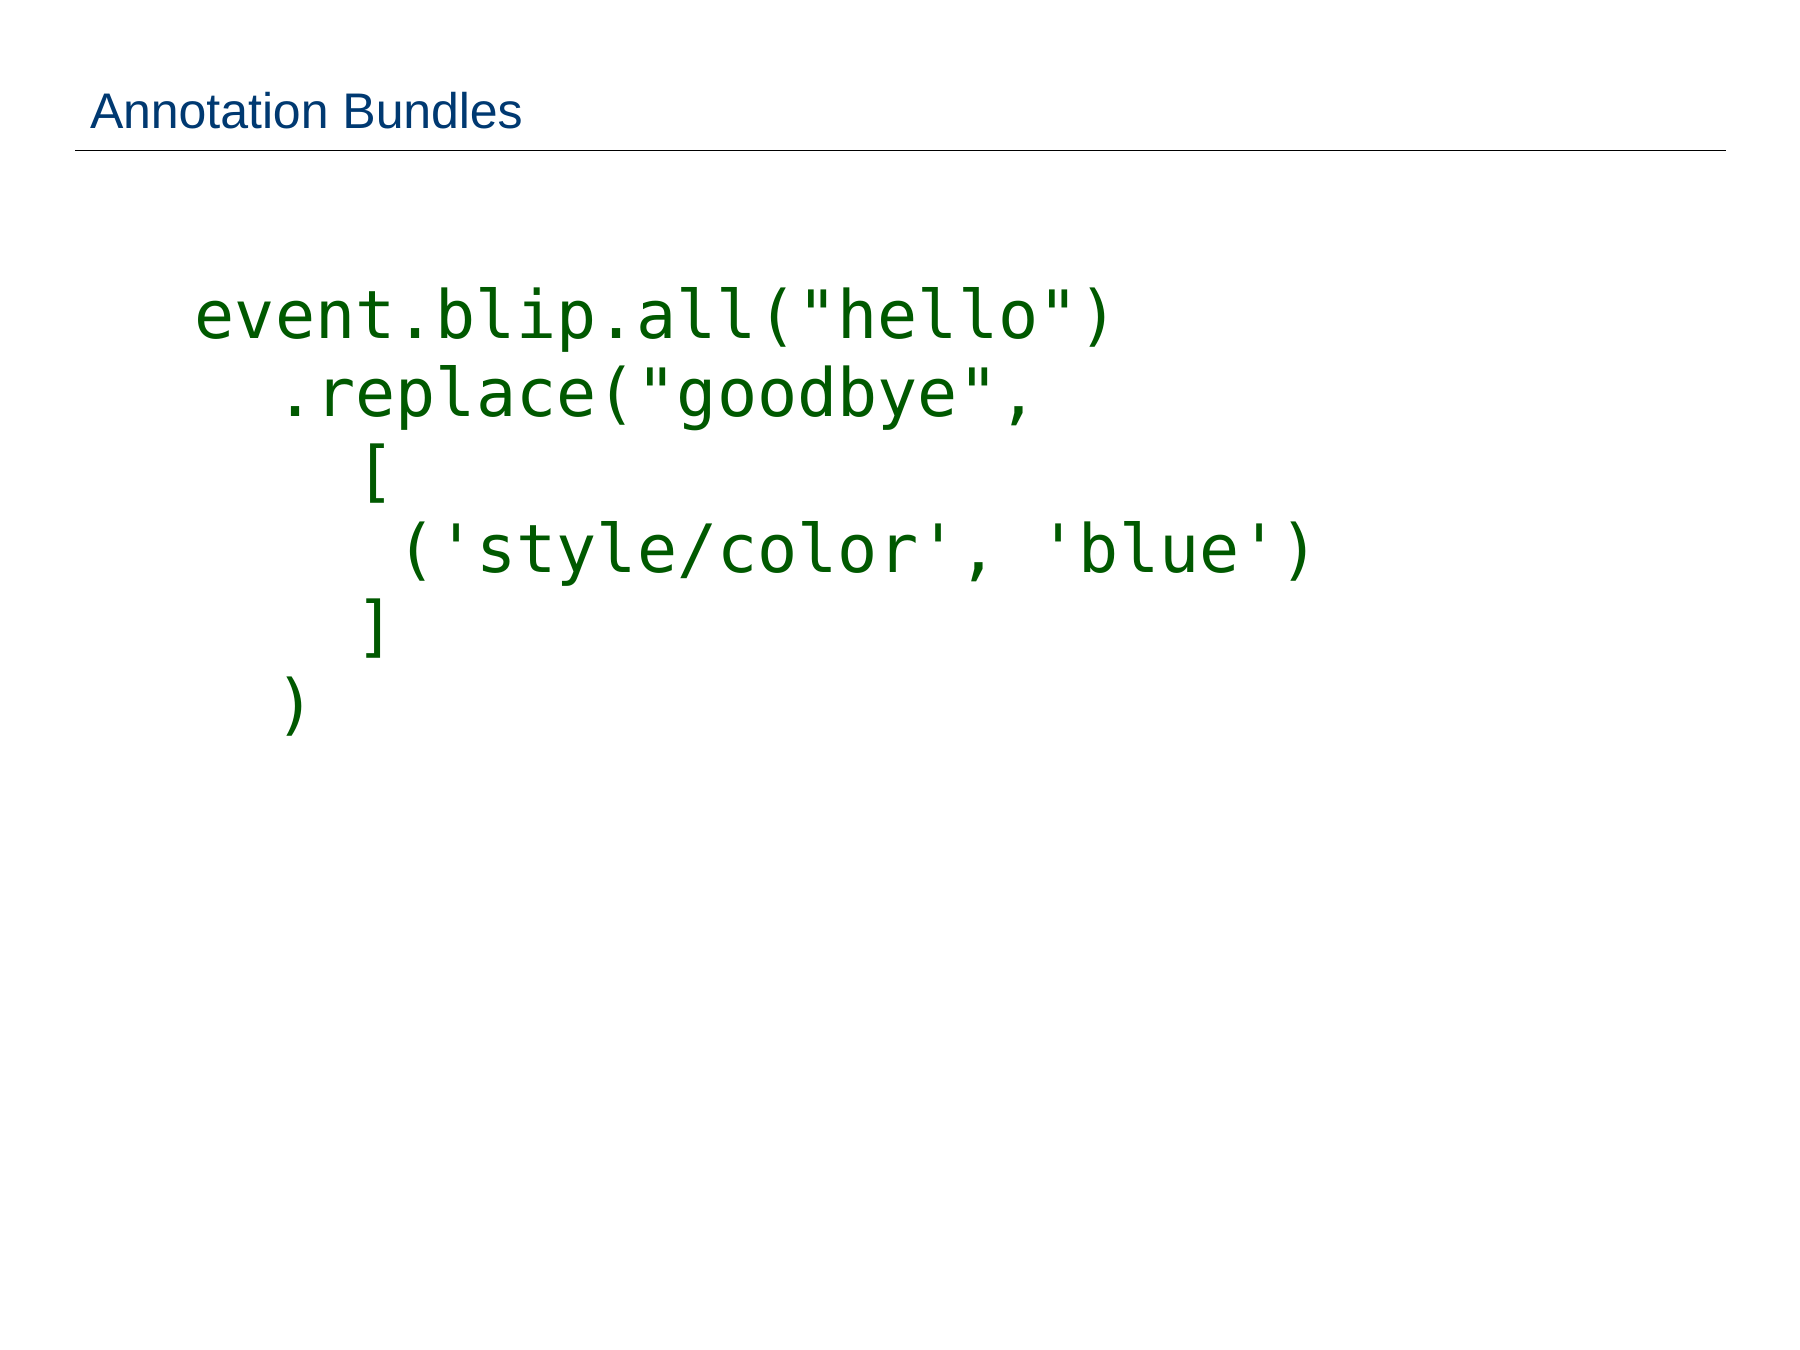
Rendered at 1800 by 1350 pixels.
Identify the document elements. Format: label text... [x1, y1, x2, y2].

title Annotation Bundles [90, 38, 1710, 147]
text_box event.blip.all("hello") .replace("goodbye", [ ('style/color', 'blue') ] ) [179, 269, 1800, 829]
